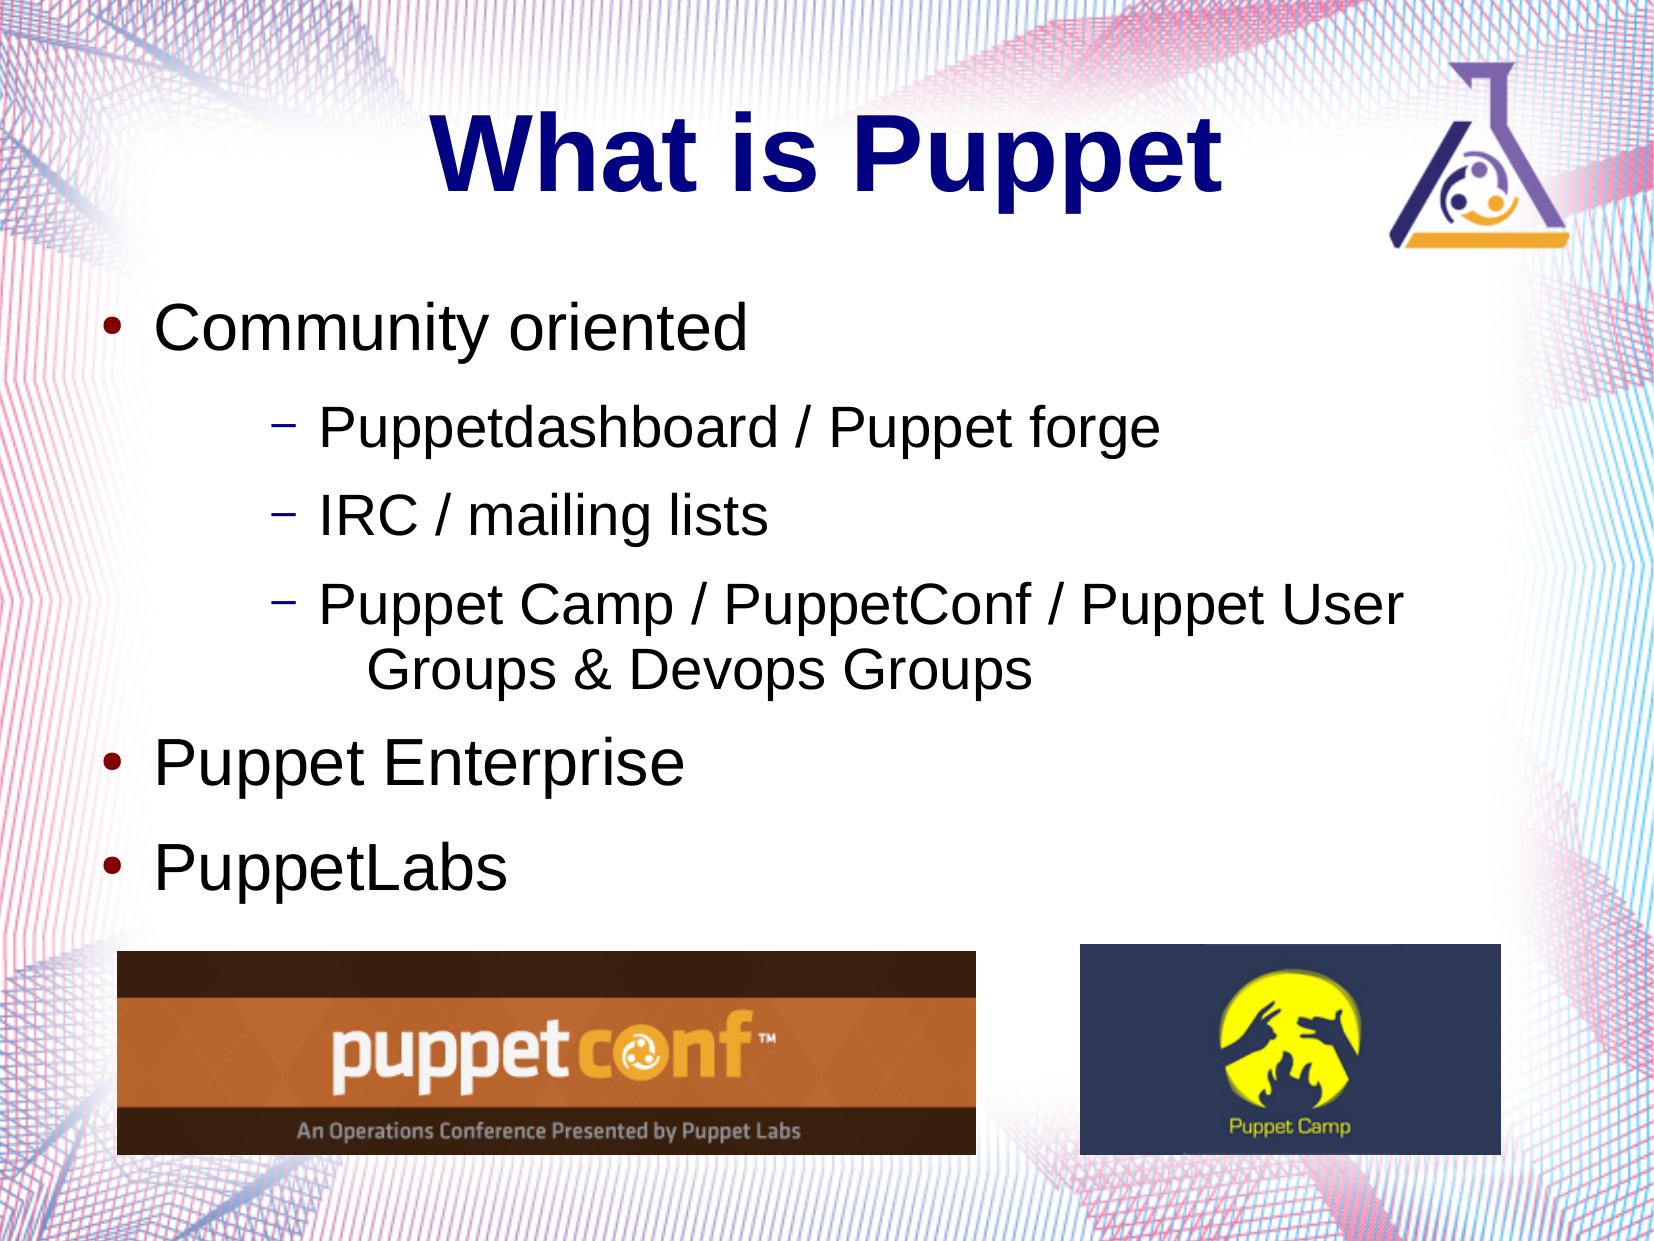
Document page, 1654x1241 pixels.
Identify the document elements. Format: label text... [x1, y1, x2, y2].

title What is Puppet [82, 49, 1571, 257]
picture [0, 0, 1654, 1241]
list Community oriented Puppetdashboard / Puppet forge IRC / mailing lists Puppet Camp / PuppetConf / Puppet User Groups & Devops Groups Puppet Enterprise PuppetLabs [82, 290, 1571, 1010]
